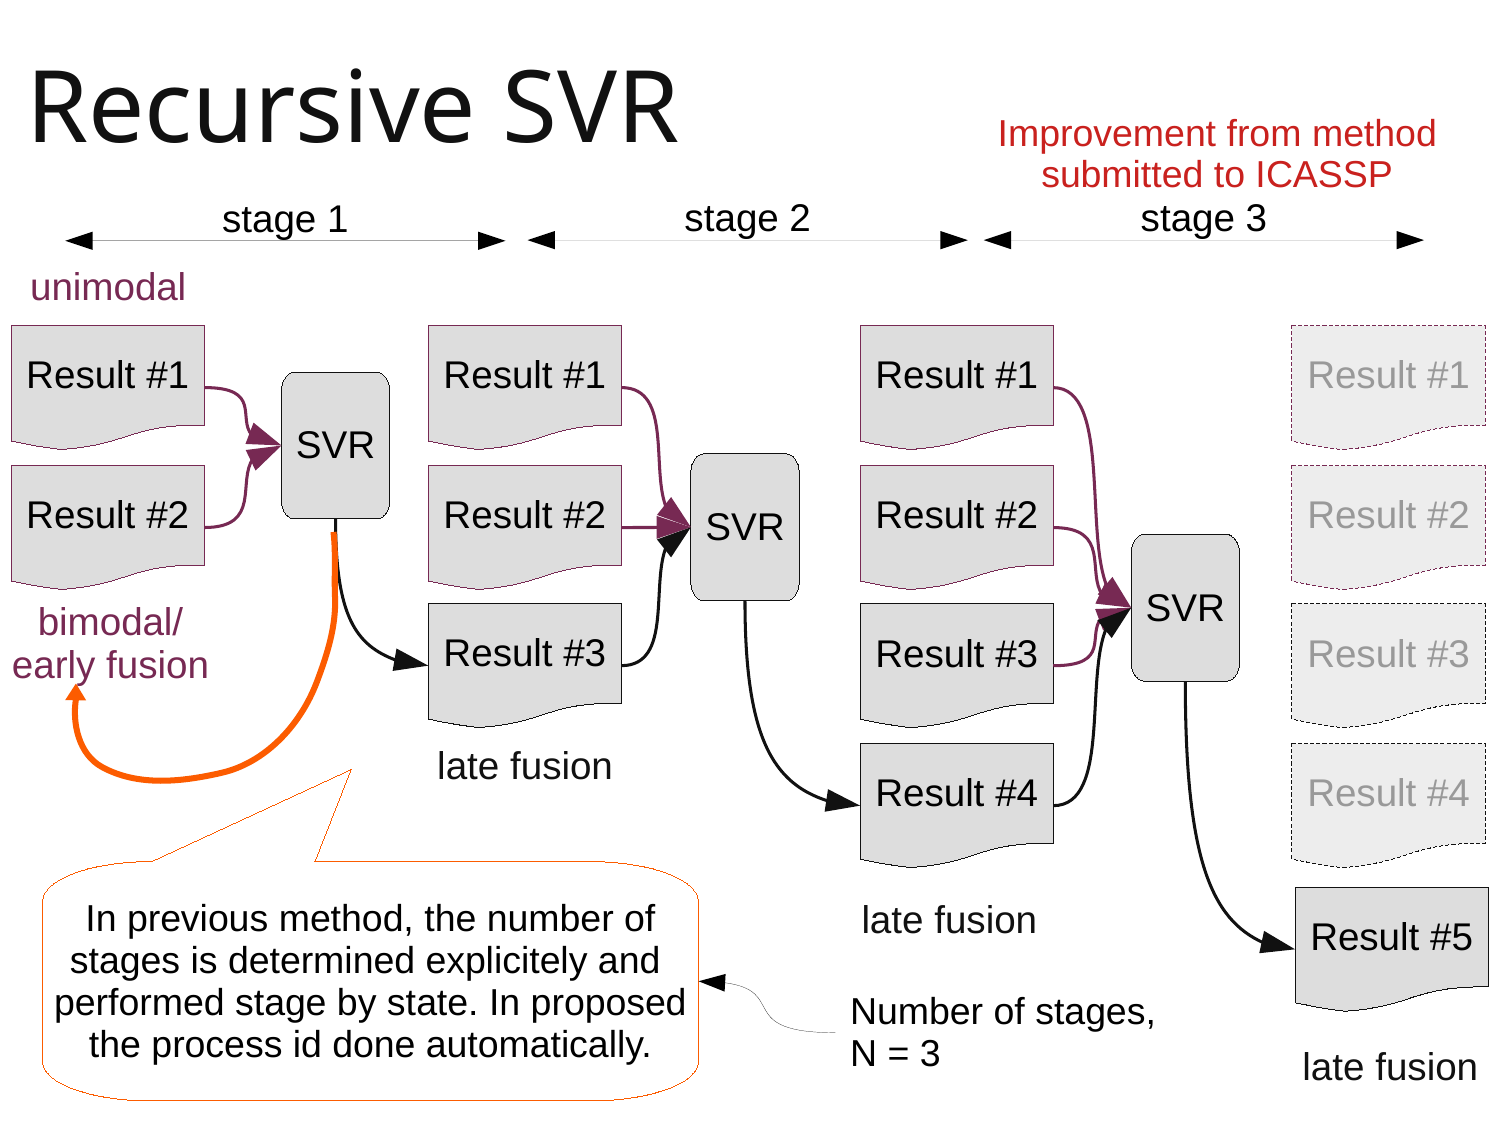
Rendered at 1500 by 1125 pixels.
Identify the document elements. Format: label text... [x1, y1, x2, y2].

text_box Improvement from method submitted to ICASSP [950, 104, 1485, 207]
text_box In previous method, the number of stages is determined explicitely and performed stage by state. In proposed the process id done automatically. [42, 769, 699, 1101]
picture [0, 193, 1500, 1101]
title Recursive SVR [0, 0, 1500, 193]
text_box Number of stages, N = 3 [835, 983, 1209, 1083]
